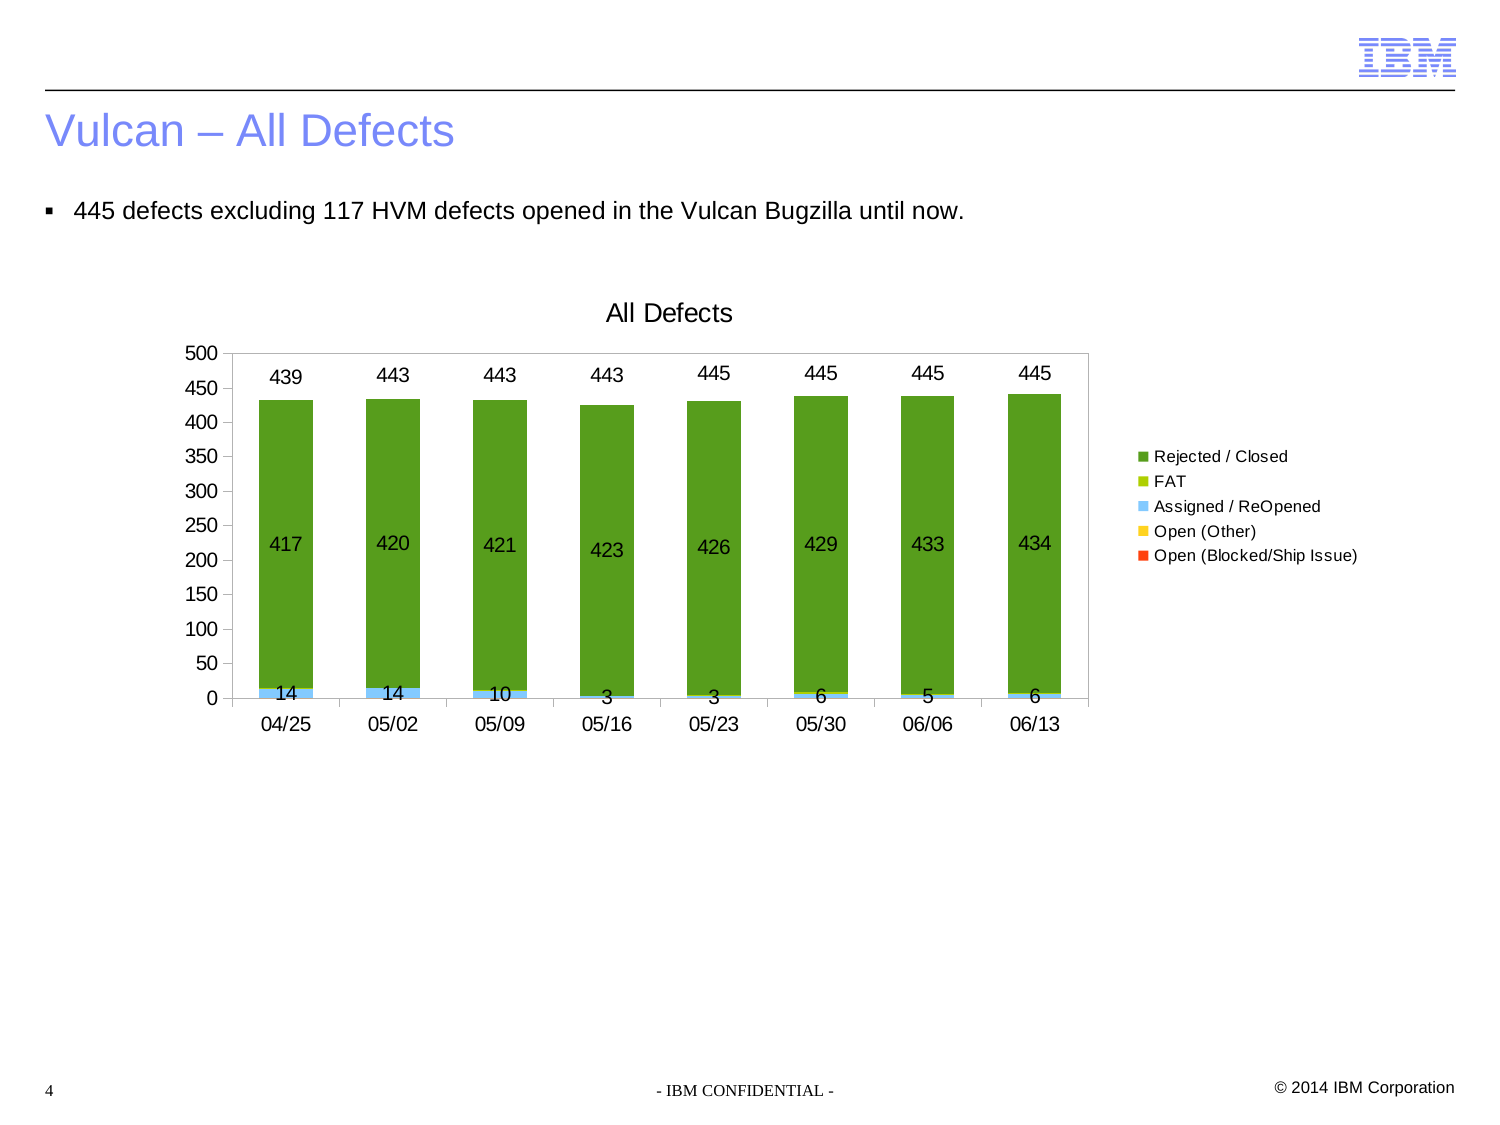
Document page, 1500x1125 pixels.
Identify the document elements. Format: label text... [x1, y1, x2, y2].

picture [1359, 37, 1456, 77]
list 445 defects excluding 117 HVM defects opened in the Vulcan Bugzilla until now. [30, 188, 1456, 378]
chart [130, 267, 1378, 770]
title Vulcan – All Defects [30, 97, 1456, 188]
